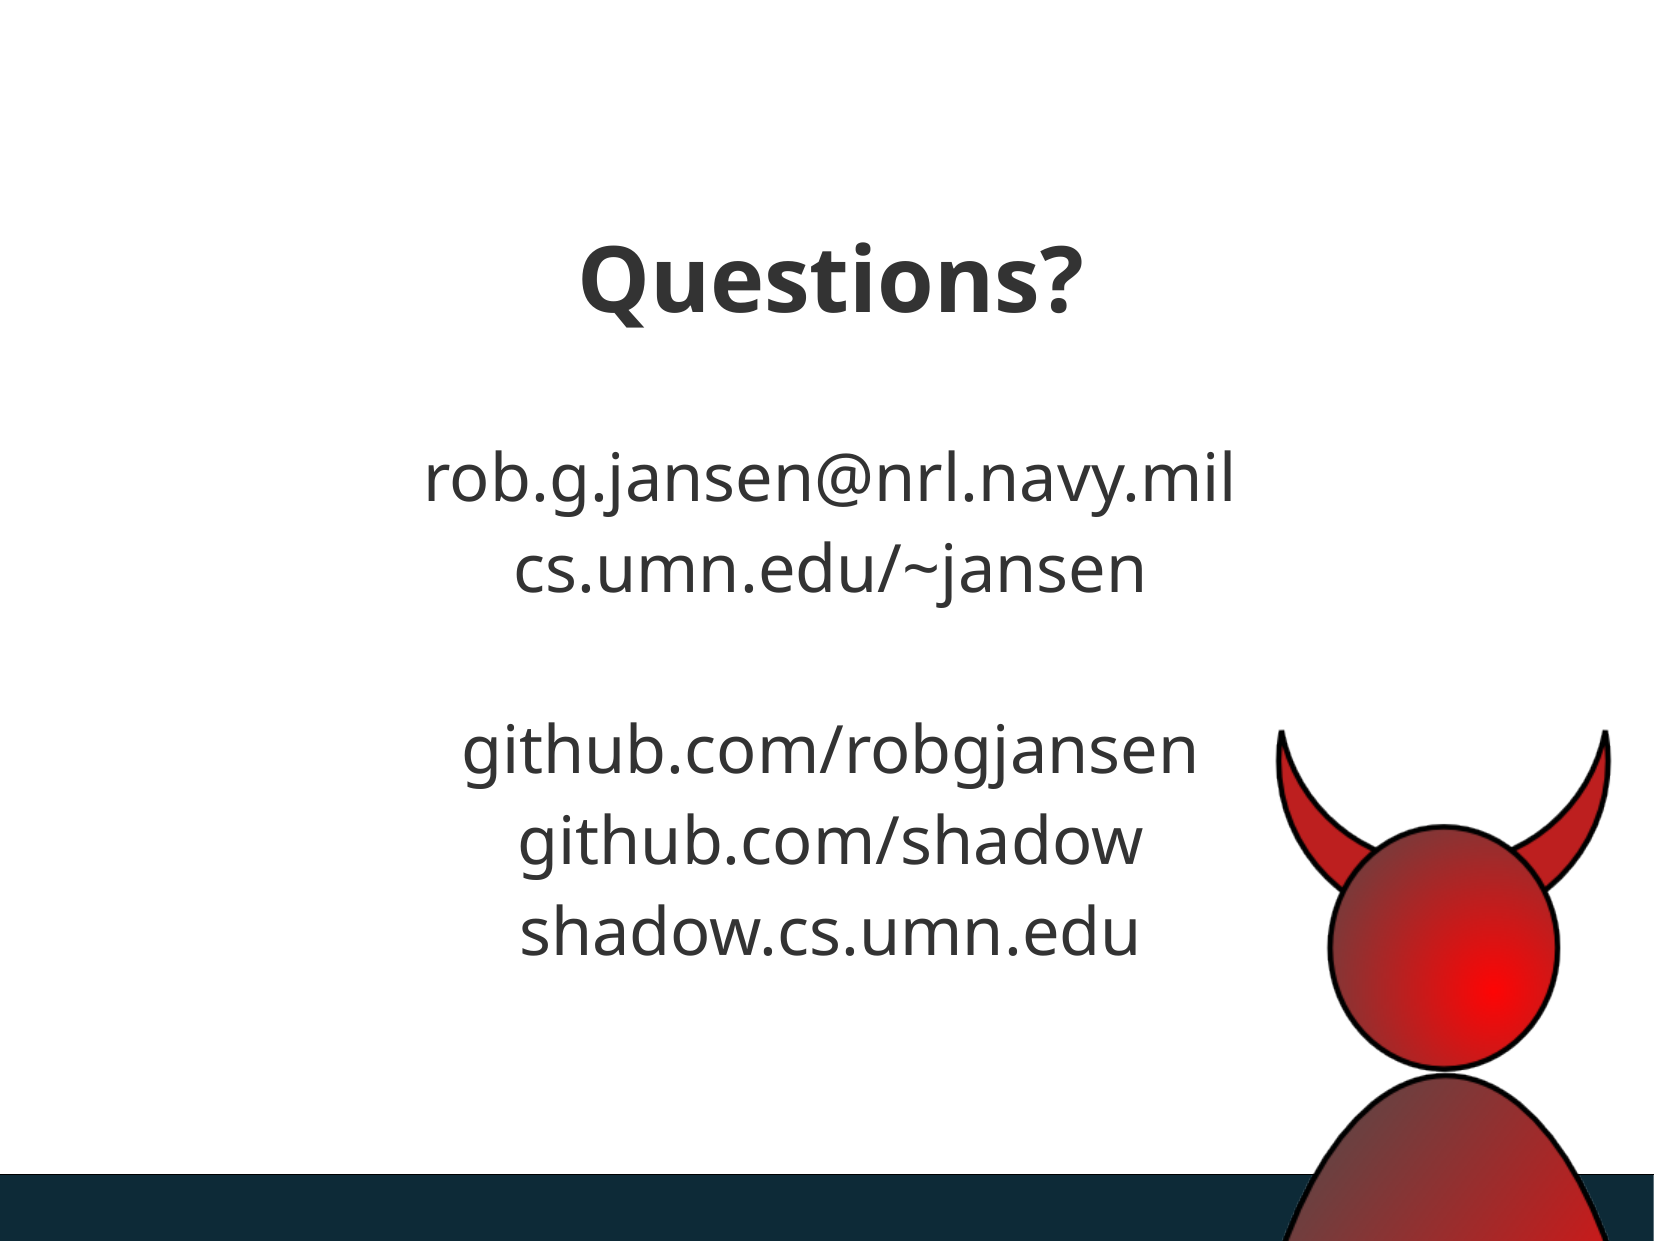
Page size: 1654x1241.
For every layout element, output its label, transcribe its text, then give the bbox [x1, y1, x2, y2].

subtitle Questions? rob.g.jansen@nrl.navy.mil cs.umn.edu/~jansen github.com/robgjansen github.com/shadow shadow.cs.umn.edu [86, 74, 1575, 1115]
picture [1241, 728, 1651, 1241]
